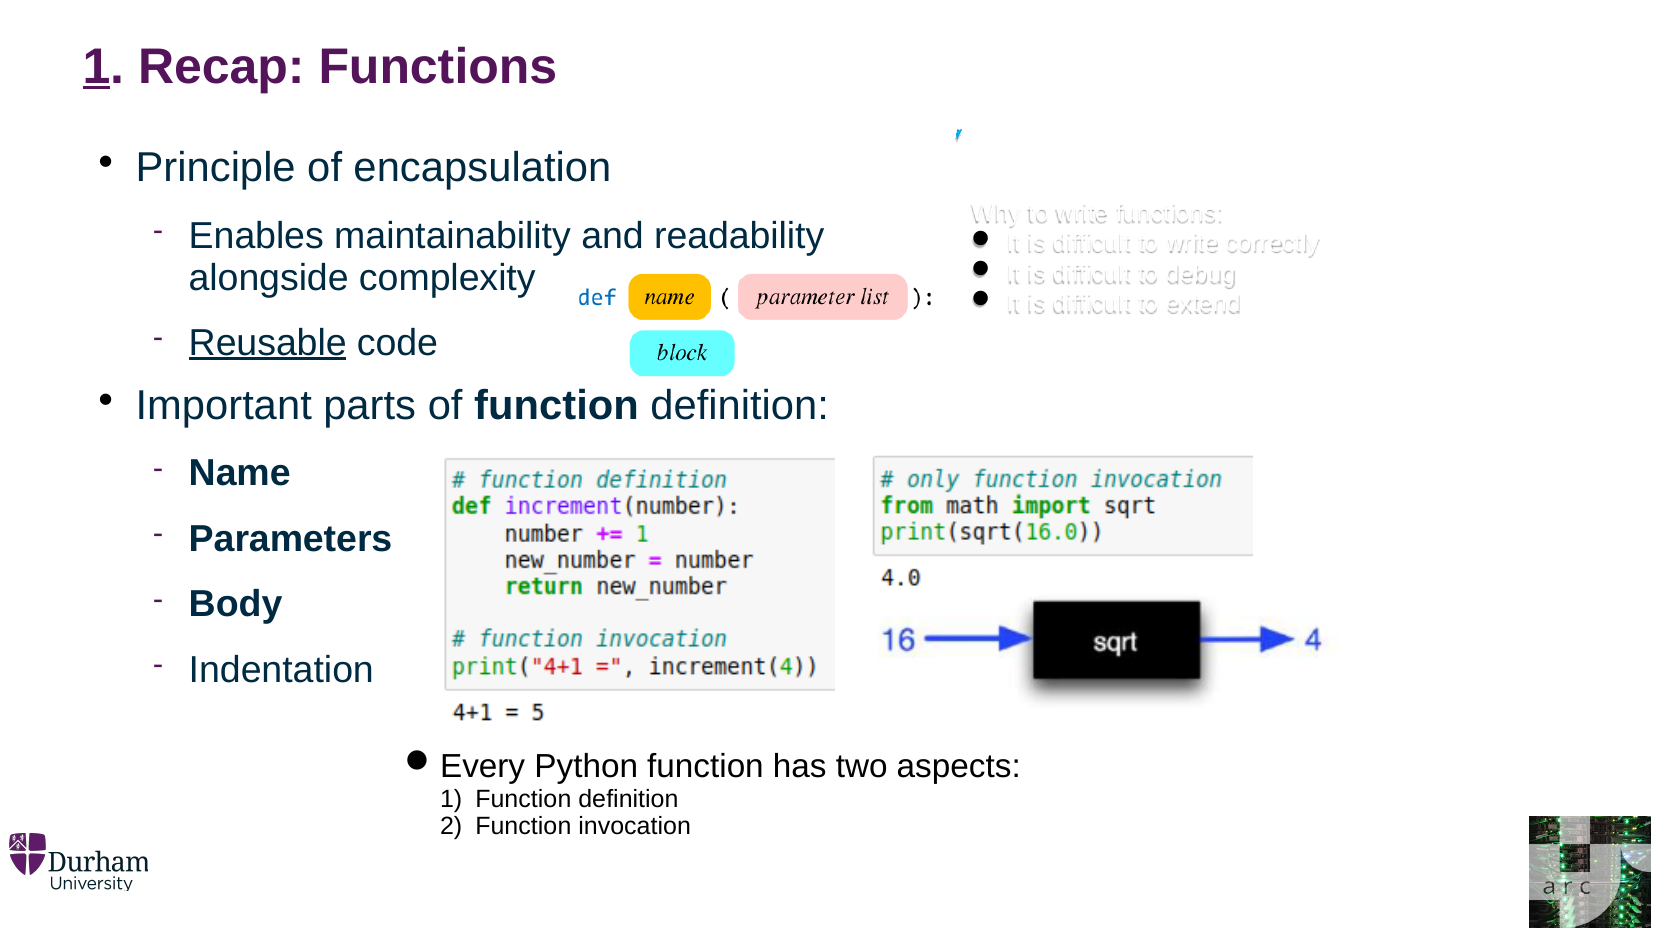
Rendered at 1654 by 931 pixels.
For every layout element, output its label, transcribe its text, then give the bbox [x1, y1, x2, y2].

text_box Every Python function has two aspects: Function definition Function invocation [389, 738, 1040, 847]
picture [566, 258, 957, 383]
picture [1529, 816, 1651, 928]
picture [844, 448, 1359, 712]
title 1. Recap: Functions [82, 36, 1571, 93]
picture [9, 833, 148, 891]
list Principle of encapsulation Enables maintainability and readability alongside complexity Reusable code Important parts of function definition: Name Parameters Body Indentation [82, 141, 981, 745]
picture [435, 447, 835, 732]
